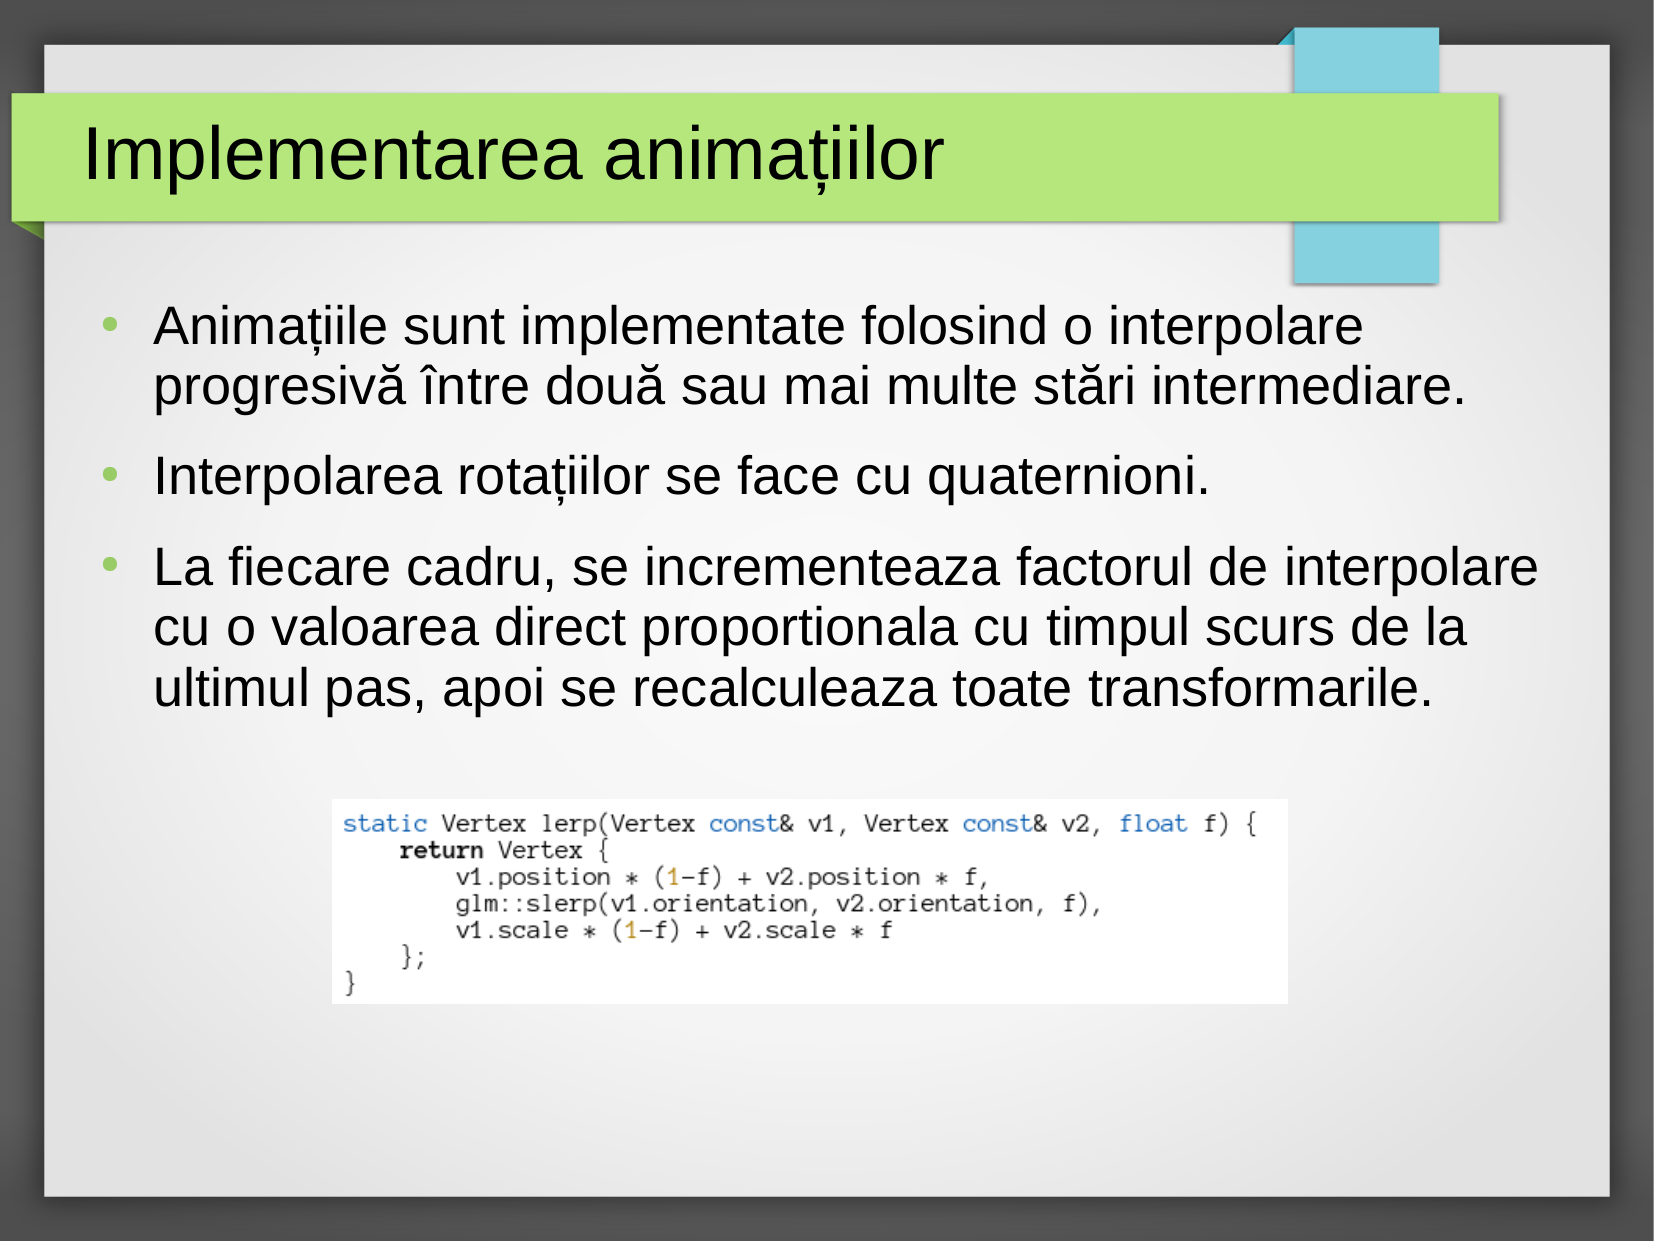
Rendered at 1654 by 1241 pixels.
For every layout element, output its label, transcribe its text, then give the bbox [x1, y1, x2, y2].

title Implementarea animațiilor [82, 94, 1264, 213]
list Animațiile sunt implementate folosind o interpolare progresivă între două sau mai multe stări intermediare. Interpolarea rotațiilor se face cu quaternioni. La fiecare cadru, se incrementeaza factorul de interpolare cu o valoarea direct proportionala cu timpul scurs de la ultimul pas, apoi se recalculeaza toate transformarile. [82, 295, 1571, 1015]
picture [0, 0, 1654, 1241]
